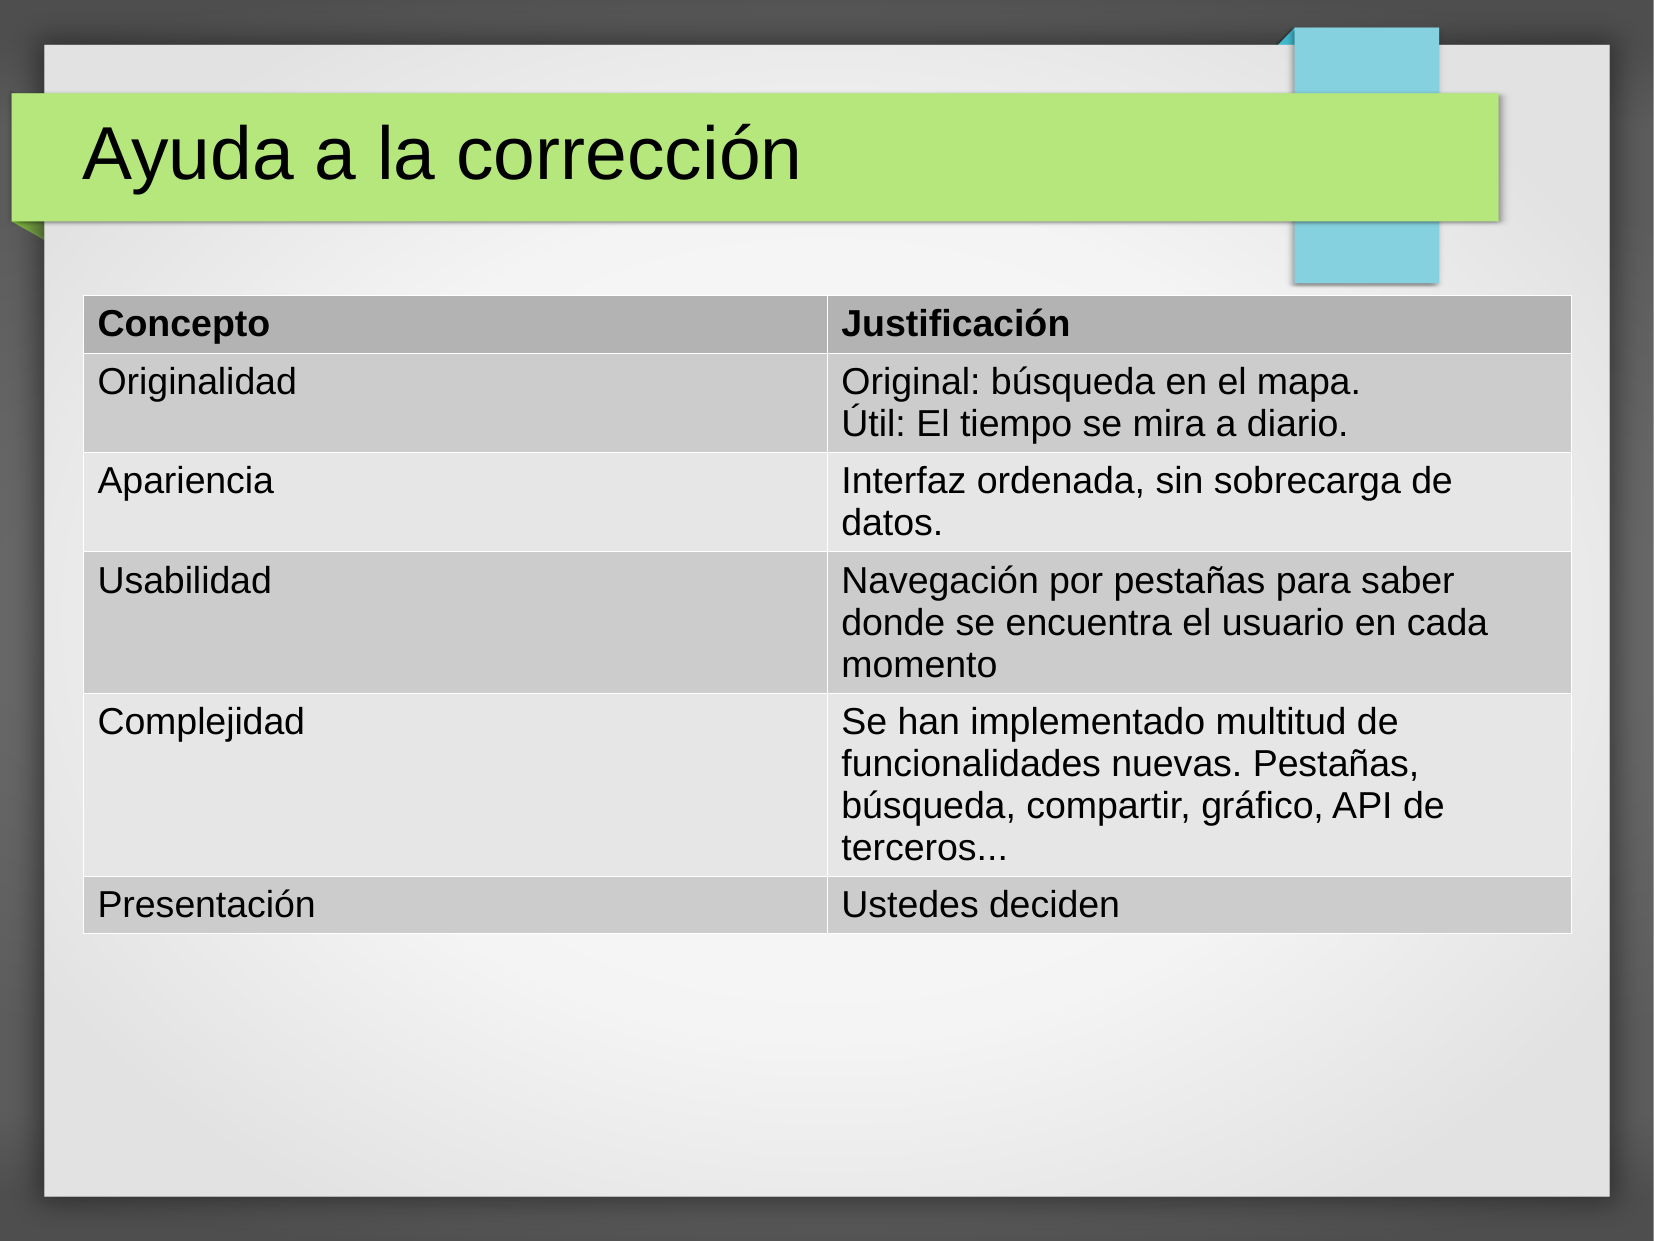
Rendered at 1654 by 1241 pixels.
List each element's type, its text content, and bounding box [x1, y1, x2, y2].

table_cell Presentación [84, 877, 827, 933]
table_cell Originalidad [84, 354, 827, 452]
table_header Concepto [84, 296, 827, 353]
table_cell Navegación por pestañas para saber donde se encuentra el usuario en cada momento [828, 552, 1571, 693]
table_header Justificación [828, 296, 1571, 353]
table_cell Ustedes deciden [828, 877, 1571, 933]
picture [0, 0, 1654, 1241]
table_cell Complejidad [84, 694, 827, 876]
title Ayuda a la corrección [82, 94, 1264, 213]
table_cell Se han implementado multitud de funcionalidades nuevas. Pestañas, búsqueda, compartir, gráfico, API de terceros... [828, 694, 1571, 876]
table_cell Usabilidad [84, 552, 827, 693]
table_cell Interfaz ordenada, sin sobrecarga de datos. [828, 453, 1571, 551]
table_cell Apariencia [84, 453, 827, 551]
table_cell Original: búsqueda en el mapa. Útil: El tiempo se mira a diario. [828, 354, 1571, 452]
